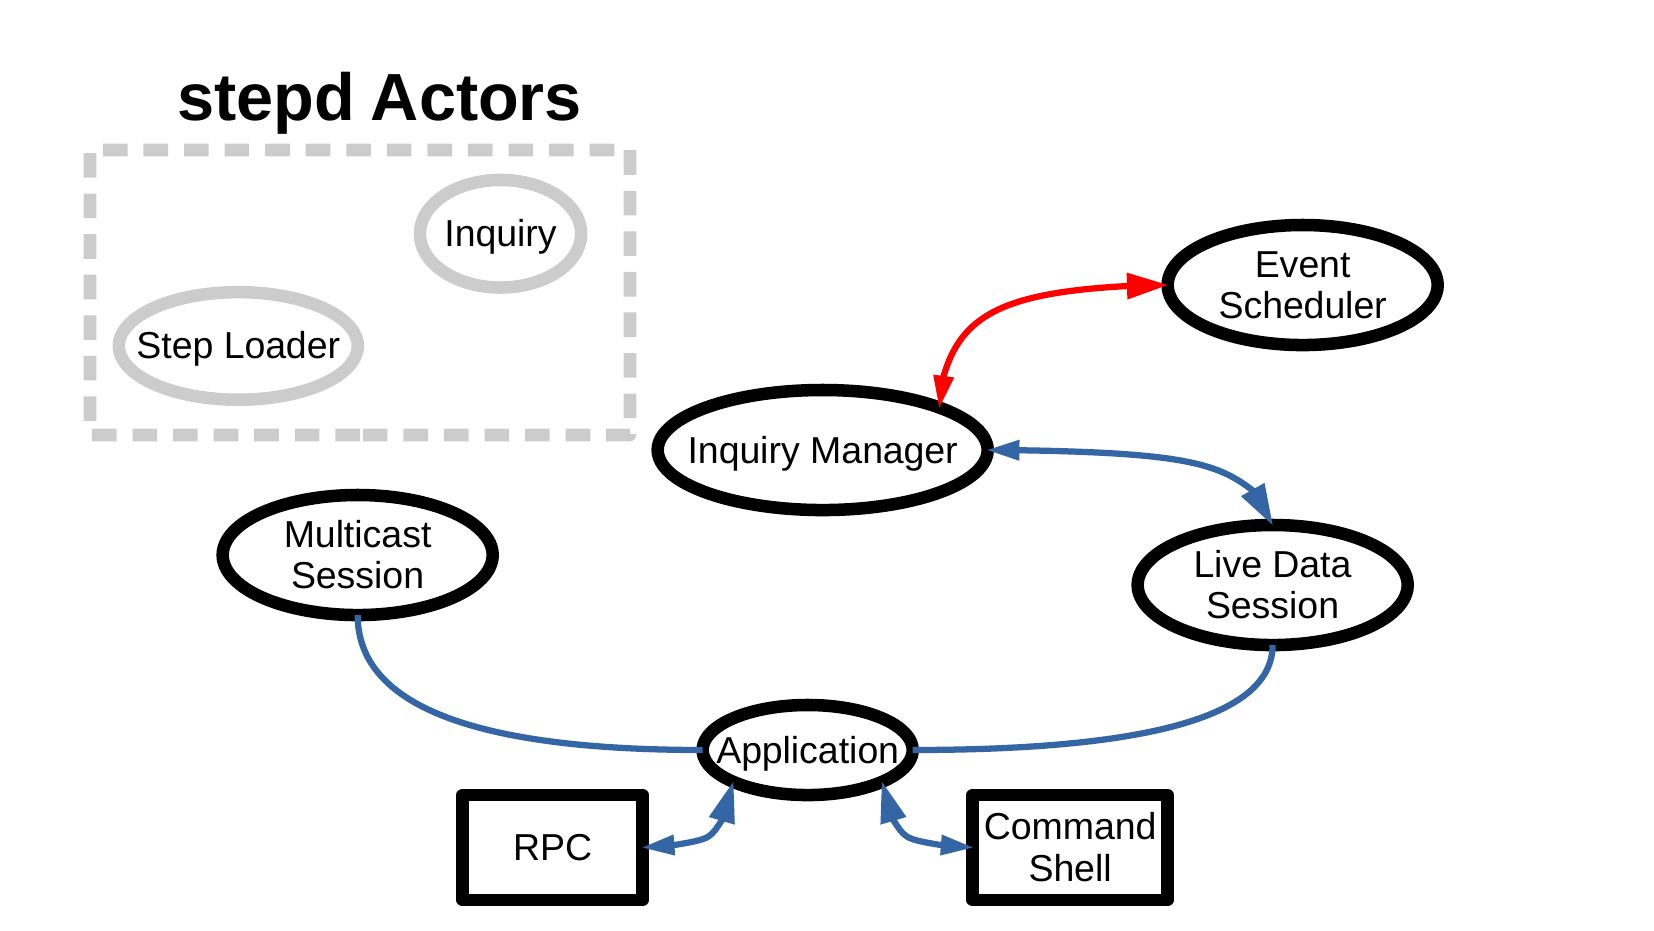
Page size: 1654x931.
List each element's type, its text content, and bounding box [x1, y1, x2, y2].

list stepd Actors [106, 60, 1591, 151]
text_box Command Shell [972, 795, 1168, 901]
text_box Inquiry [419, 179, 582, 288]
text_box Application [703, 705, 913, 796]
text_box Event Scheduler [1167, 225, 1438, 346]
text_box Inquiry Manager [657, 390, 988, 511]
text_box Step Loader [118, 292, 358, 400]
text_box Multicast Session [222, 495, 493, 616]
text_box RPC [462, 795, 643, 901]
text_box Live Data Session [1137, 525, 1408, 646]
